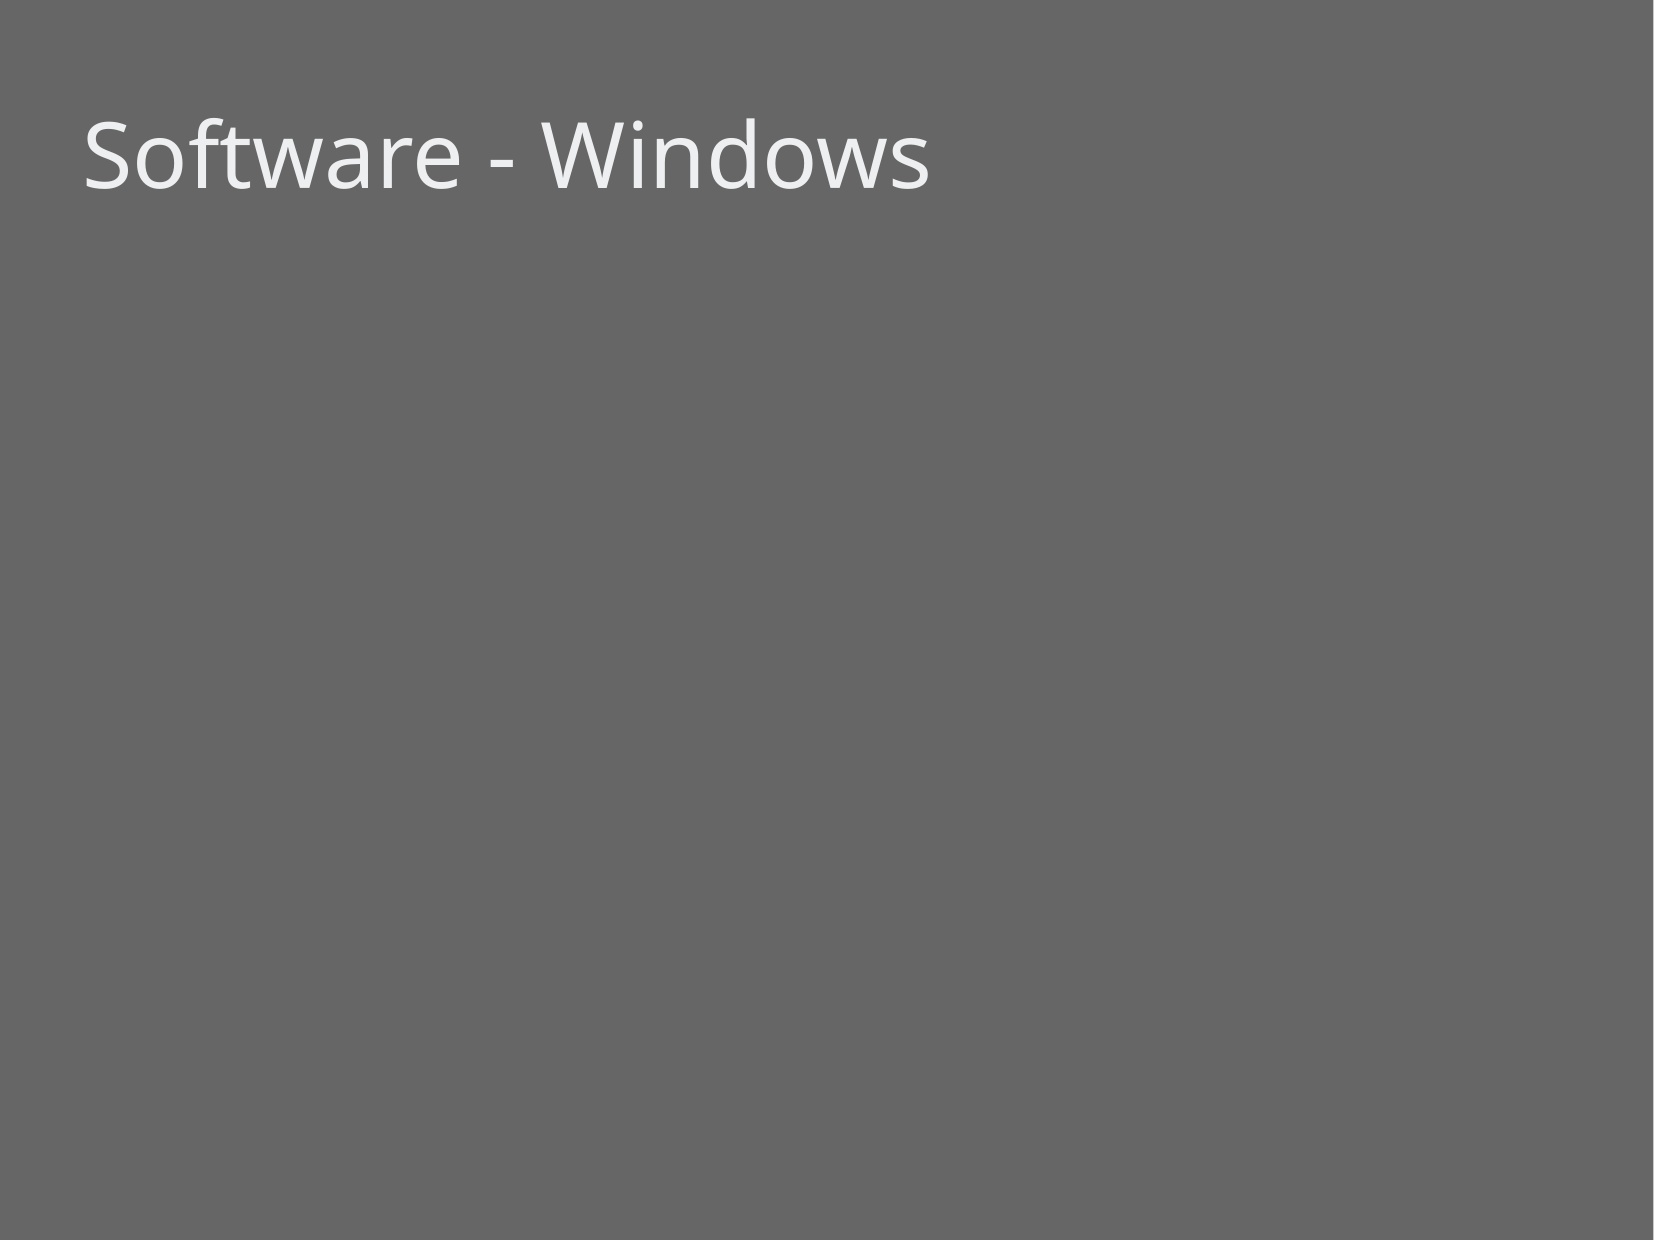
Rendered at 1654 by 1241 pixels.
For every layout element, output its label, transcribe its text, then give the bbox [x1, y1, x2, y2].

title Software - Windows [82, 56, 1571, 250]
